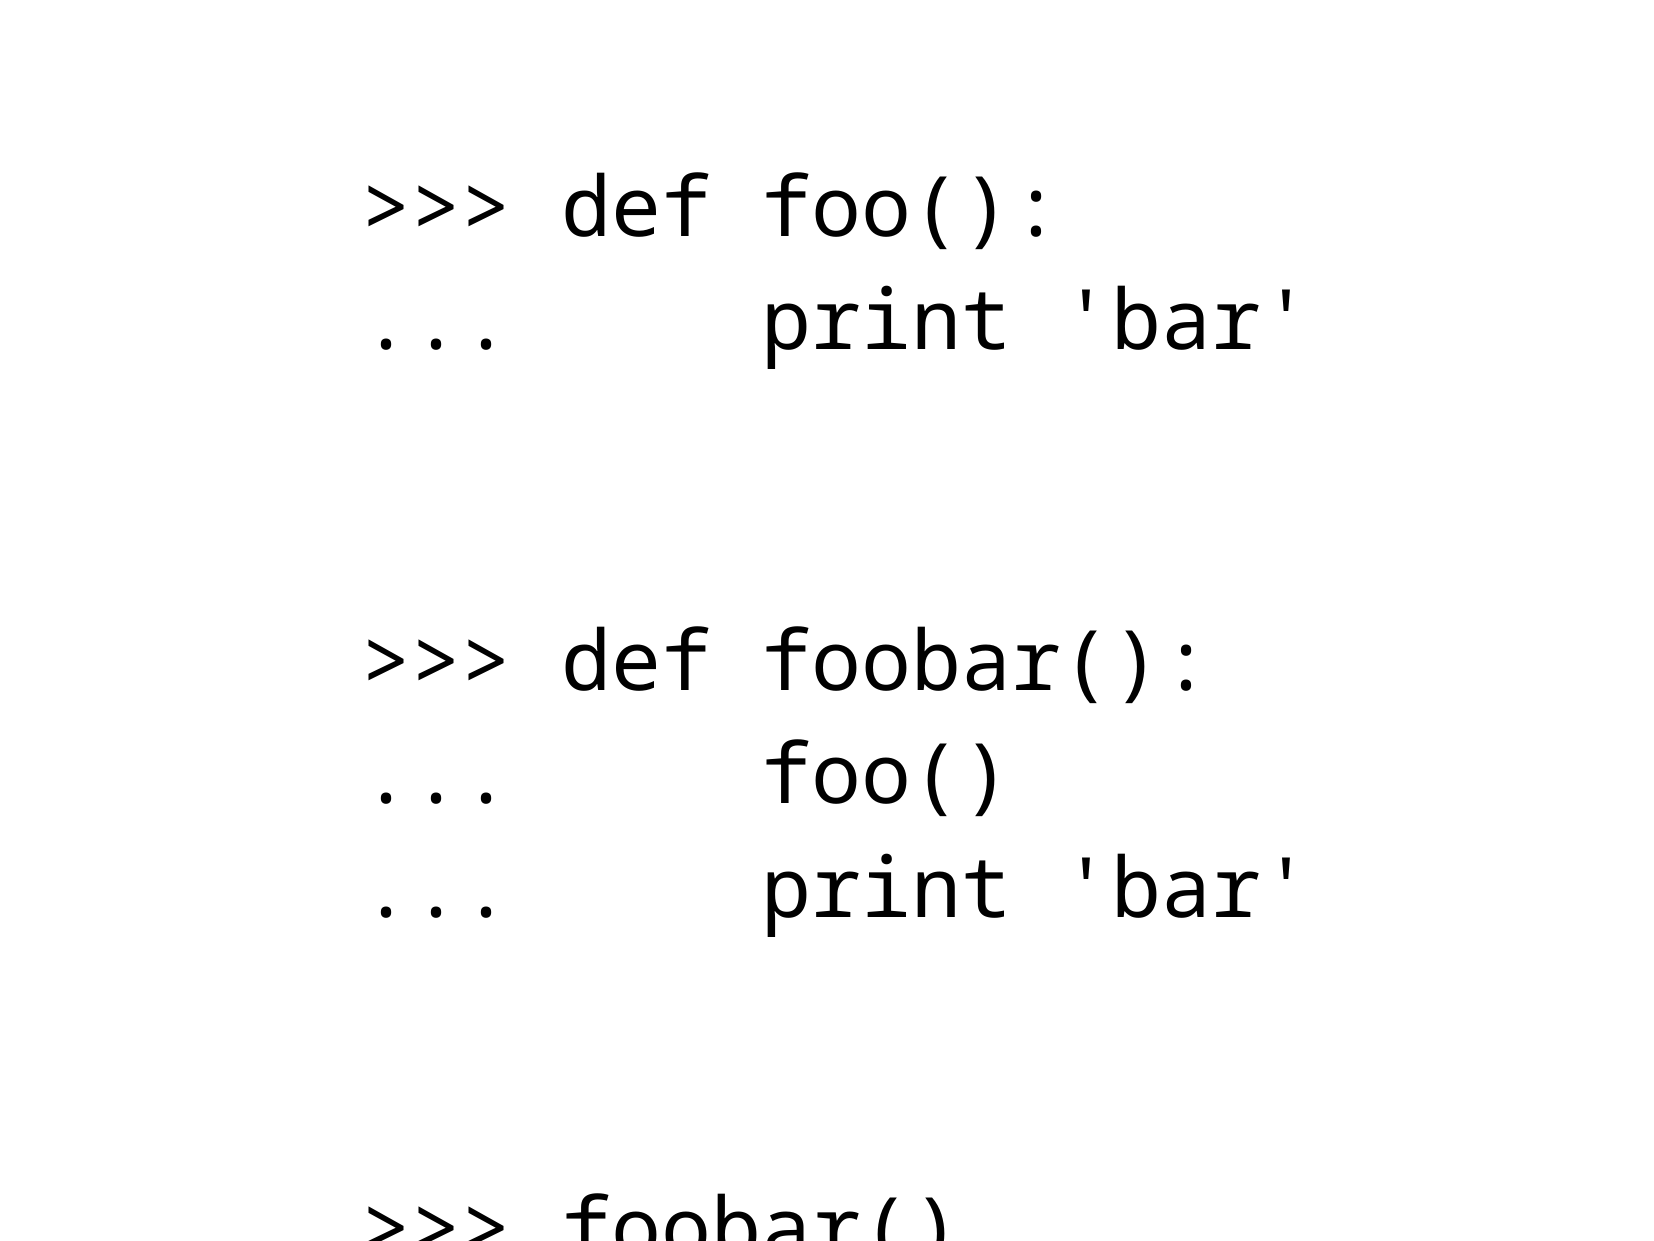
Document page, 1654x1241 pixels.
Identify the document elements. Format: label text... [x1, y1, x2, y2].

text_box >>> def foo(): ... print 'bar' >>> def foobar(): ... foo() ... print 'bar' >>> foobar() [346, 139, 1327, 1120]
